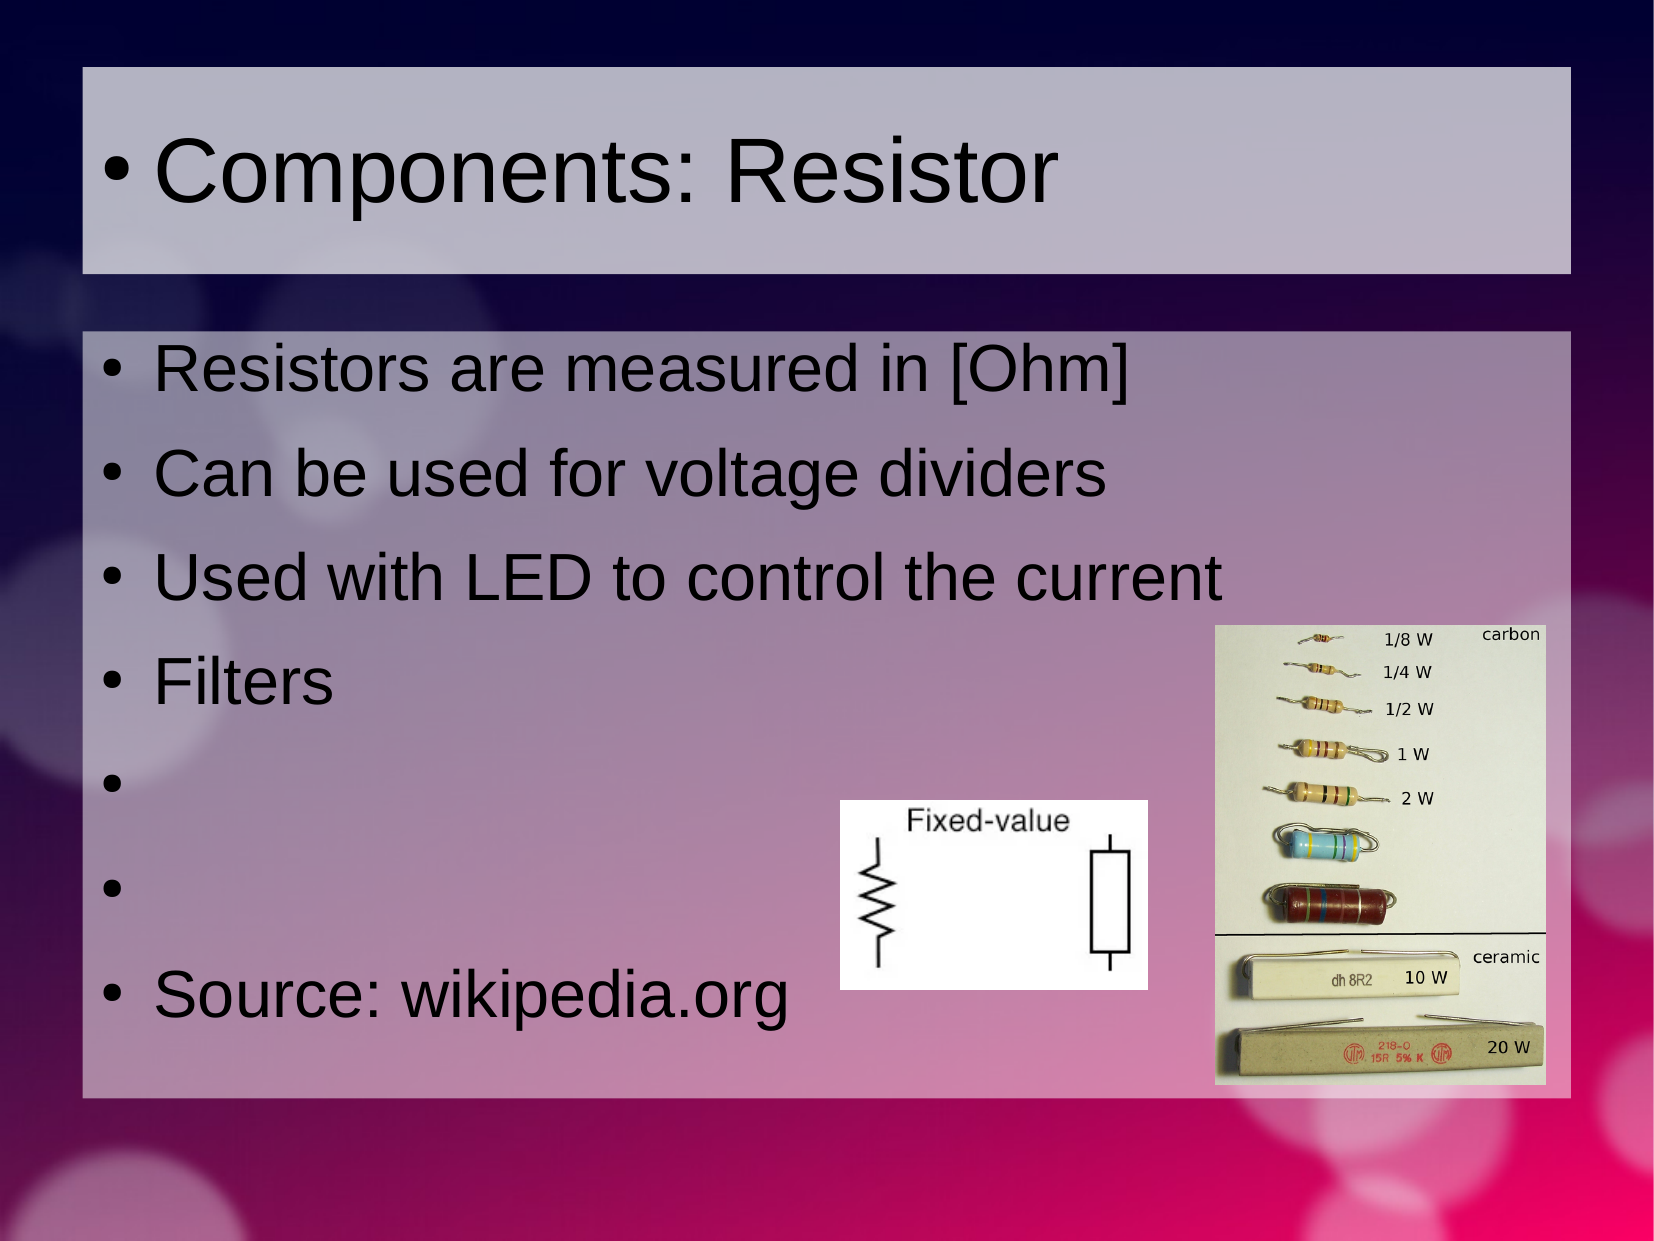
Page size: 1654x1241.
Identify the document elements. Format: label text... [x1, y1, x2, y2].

title Components: Resistor [82, 67, 1571, 275]
list Resistors are measured in [Ohm] Can be used for voltage dividers Used with LED to control the current Filters Source: wikipedia.org [82, 331, 1571, 1099]
picture [0, 0, 1654, 1241]
